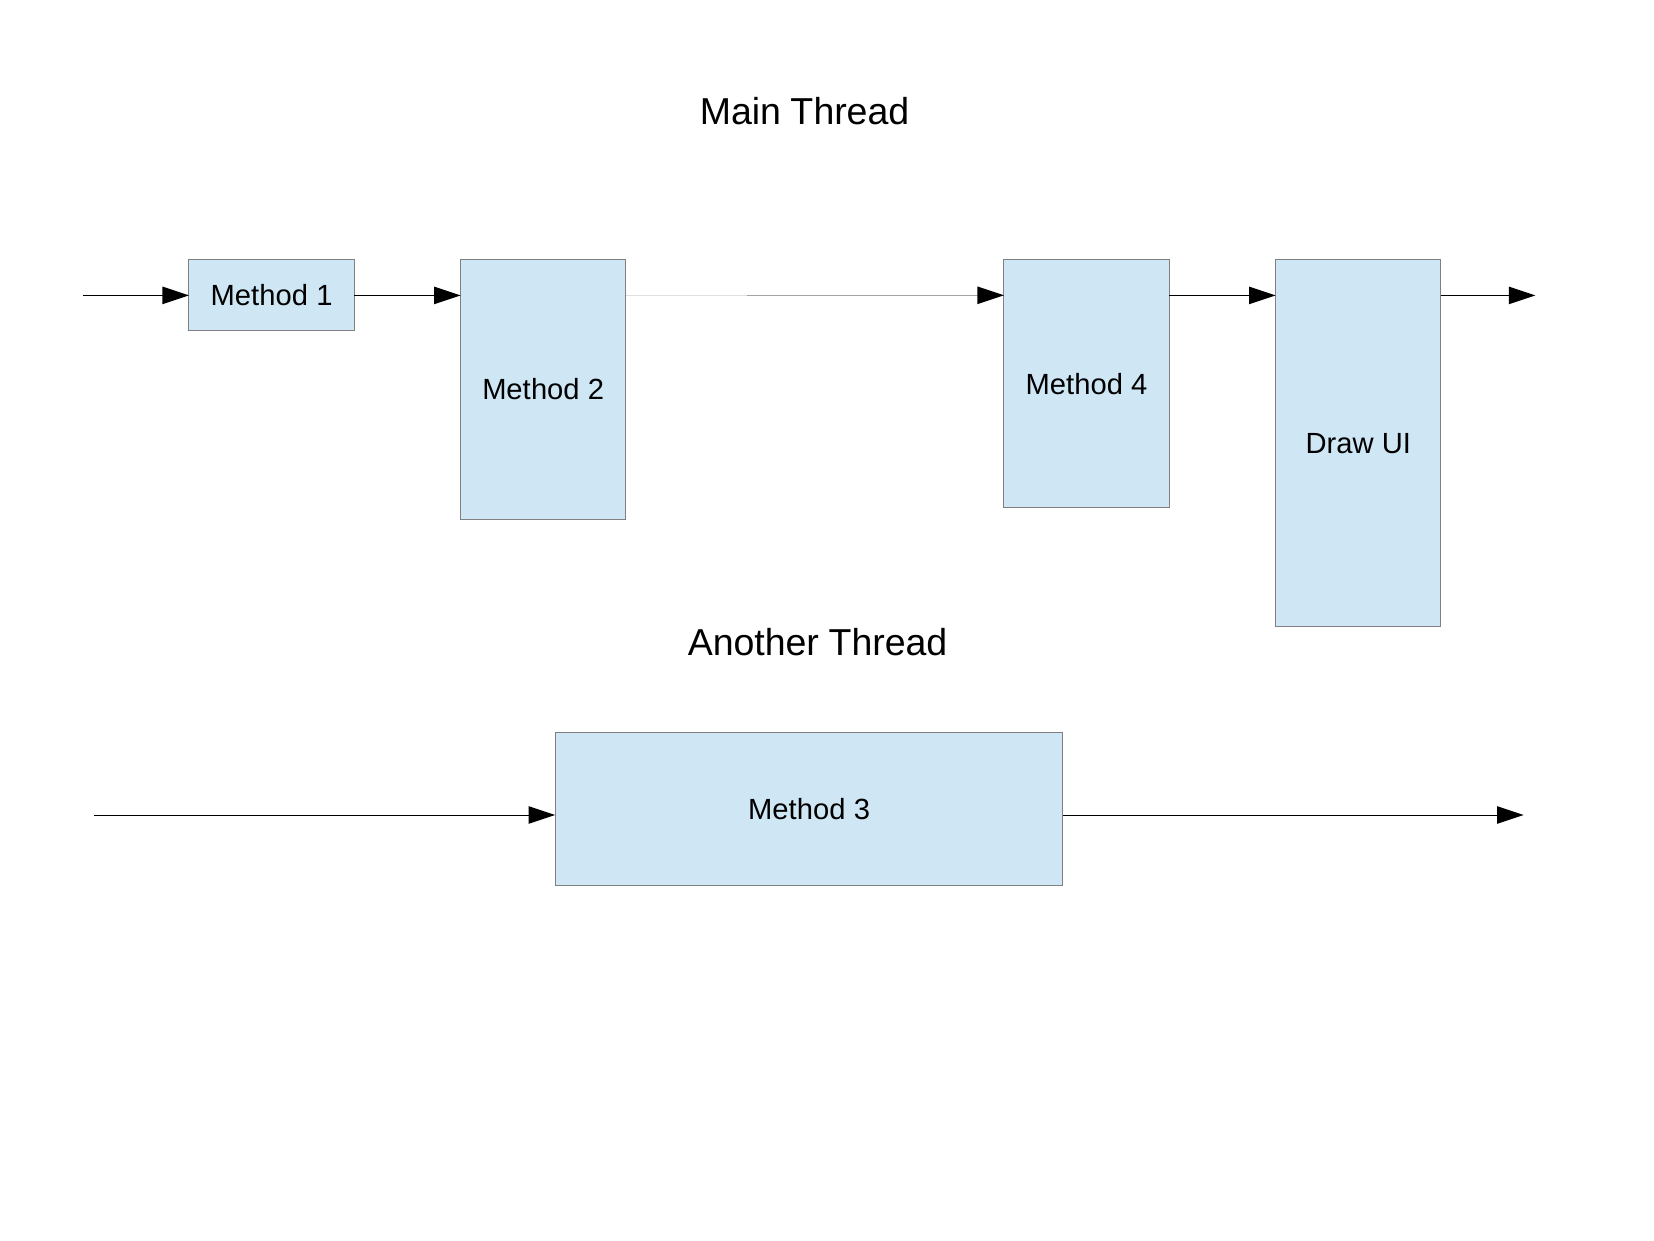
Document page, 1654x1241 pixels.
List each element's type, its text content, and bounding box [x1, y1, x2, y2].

text_box Method 2 [460, 259, 626, 520]
text_box Method 1 [188, 259, 355, 331]
text_box Draw UI [1275, 259, 1441, 627]
text_box Another Thread [673, 614, 963, 671]
text_box Method 3 [555, 732, 1063, 886]
text_box Method 4 [1003, 259, 1170, 508]
text_box Main Thread [685, 82, 925, 140]
